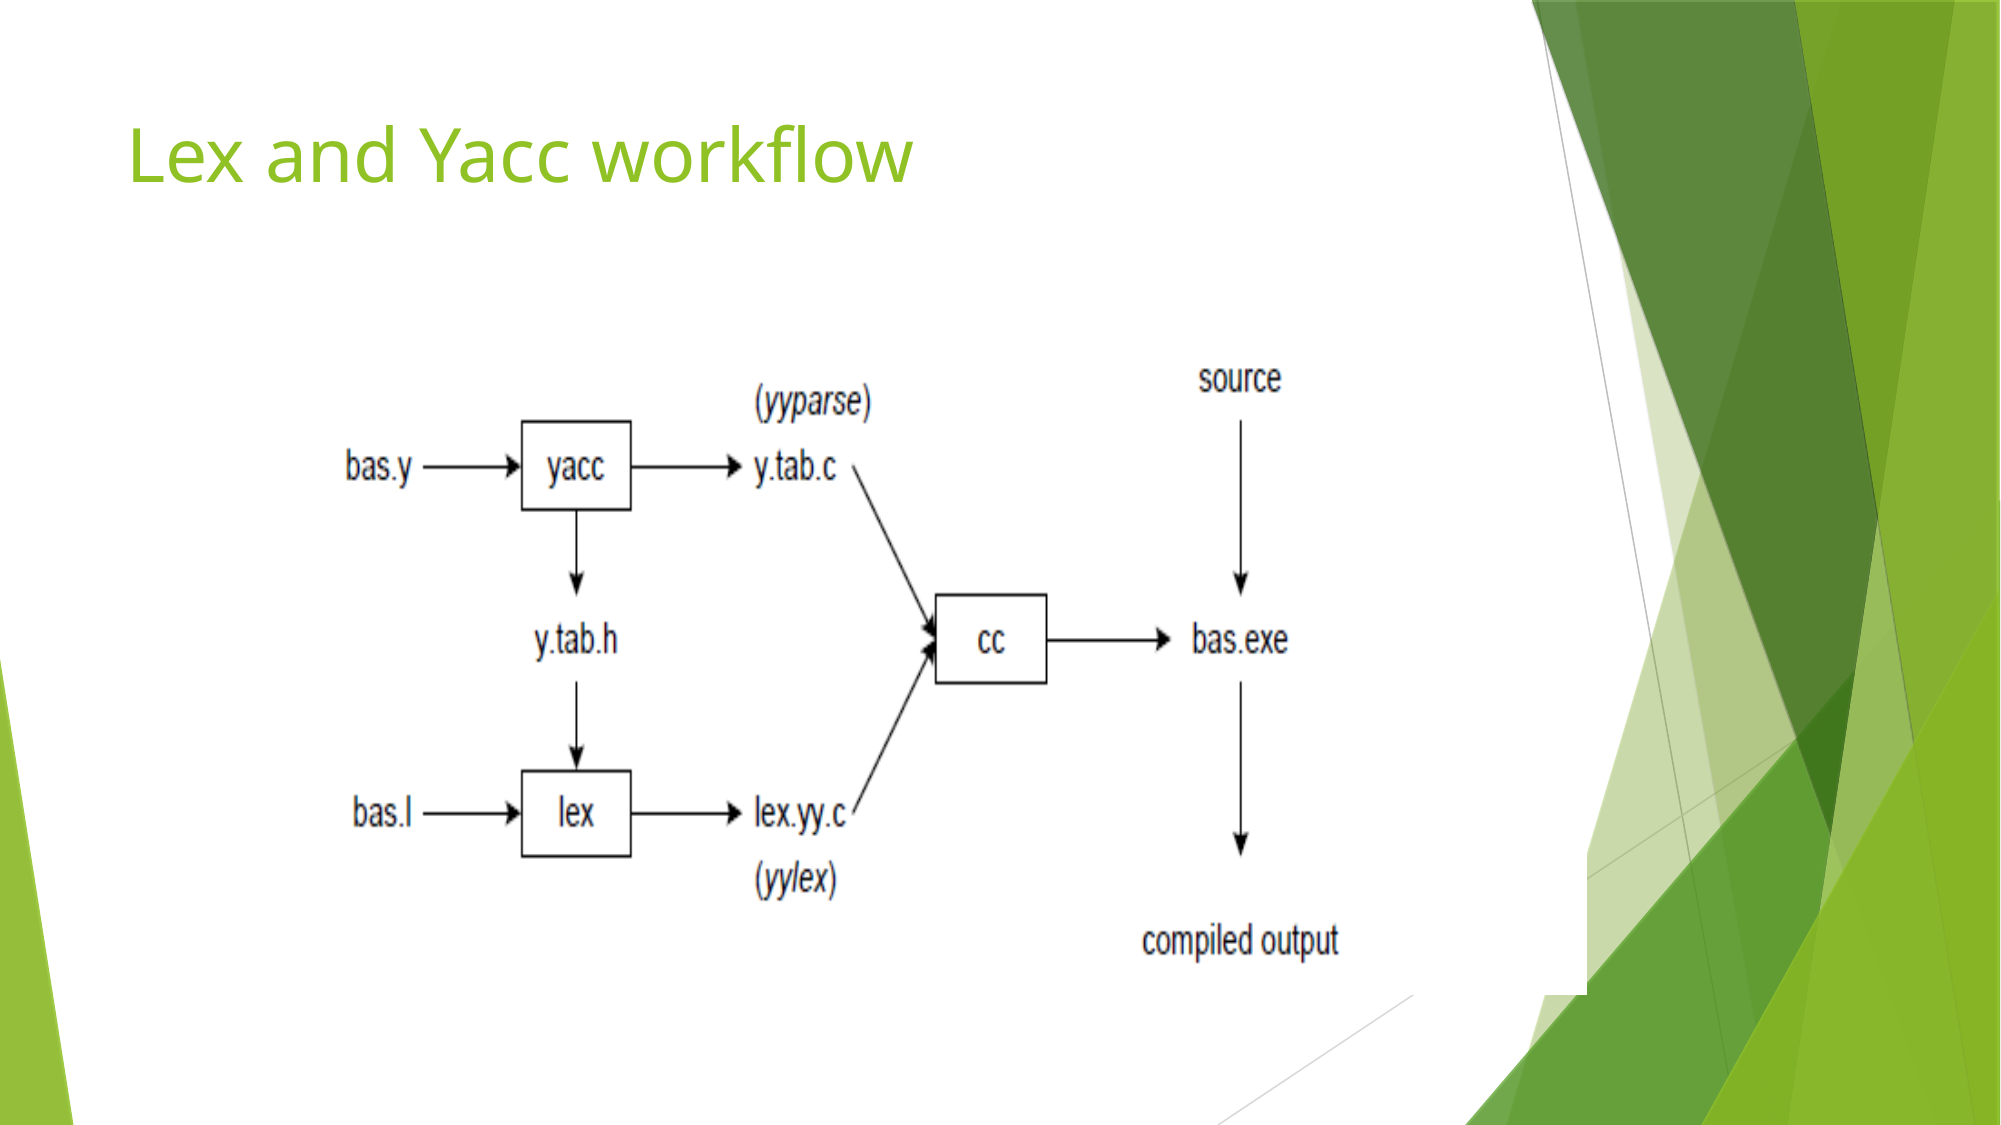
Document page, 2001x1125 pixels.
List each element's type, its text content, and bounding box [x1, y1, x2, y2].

title Lex and Yacc workflow [111, 99, 1522, 317]
picture [280, 316, 1587, 996]
